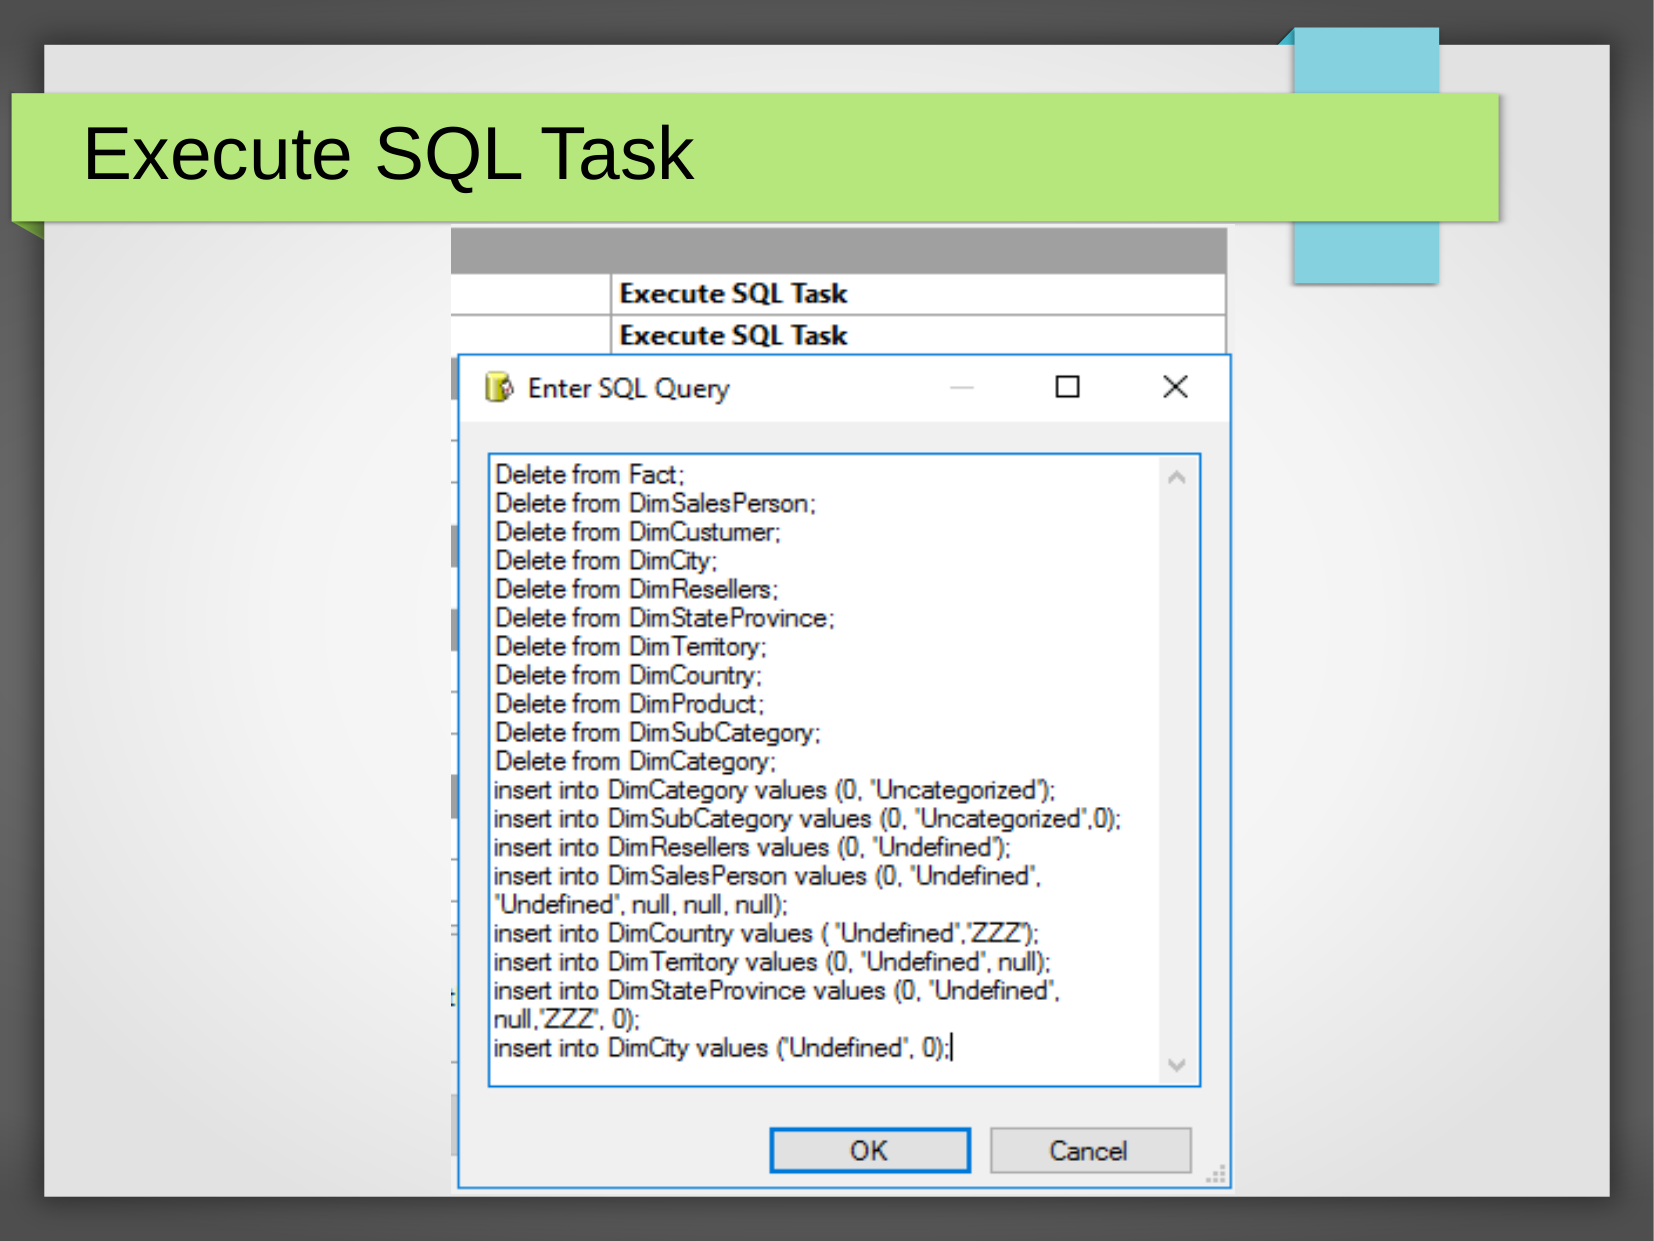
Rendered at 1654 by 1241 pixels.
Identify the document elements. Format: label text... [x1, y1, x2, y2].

picture [0, 0, 1654, 1241]
title Execute SQL Task [82, 94, 1264, 213]
